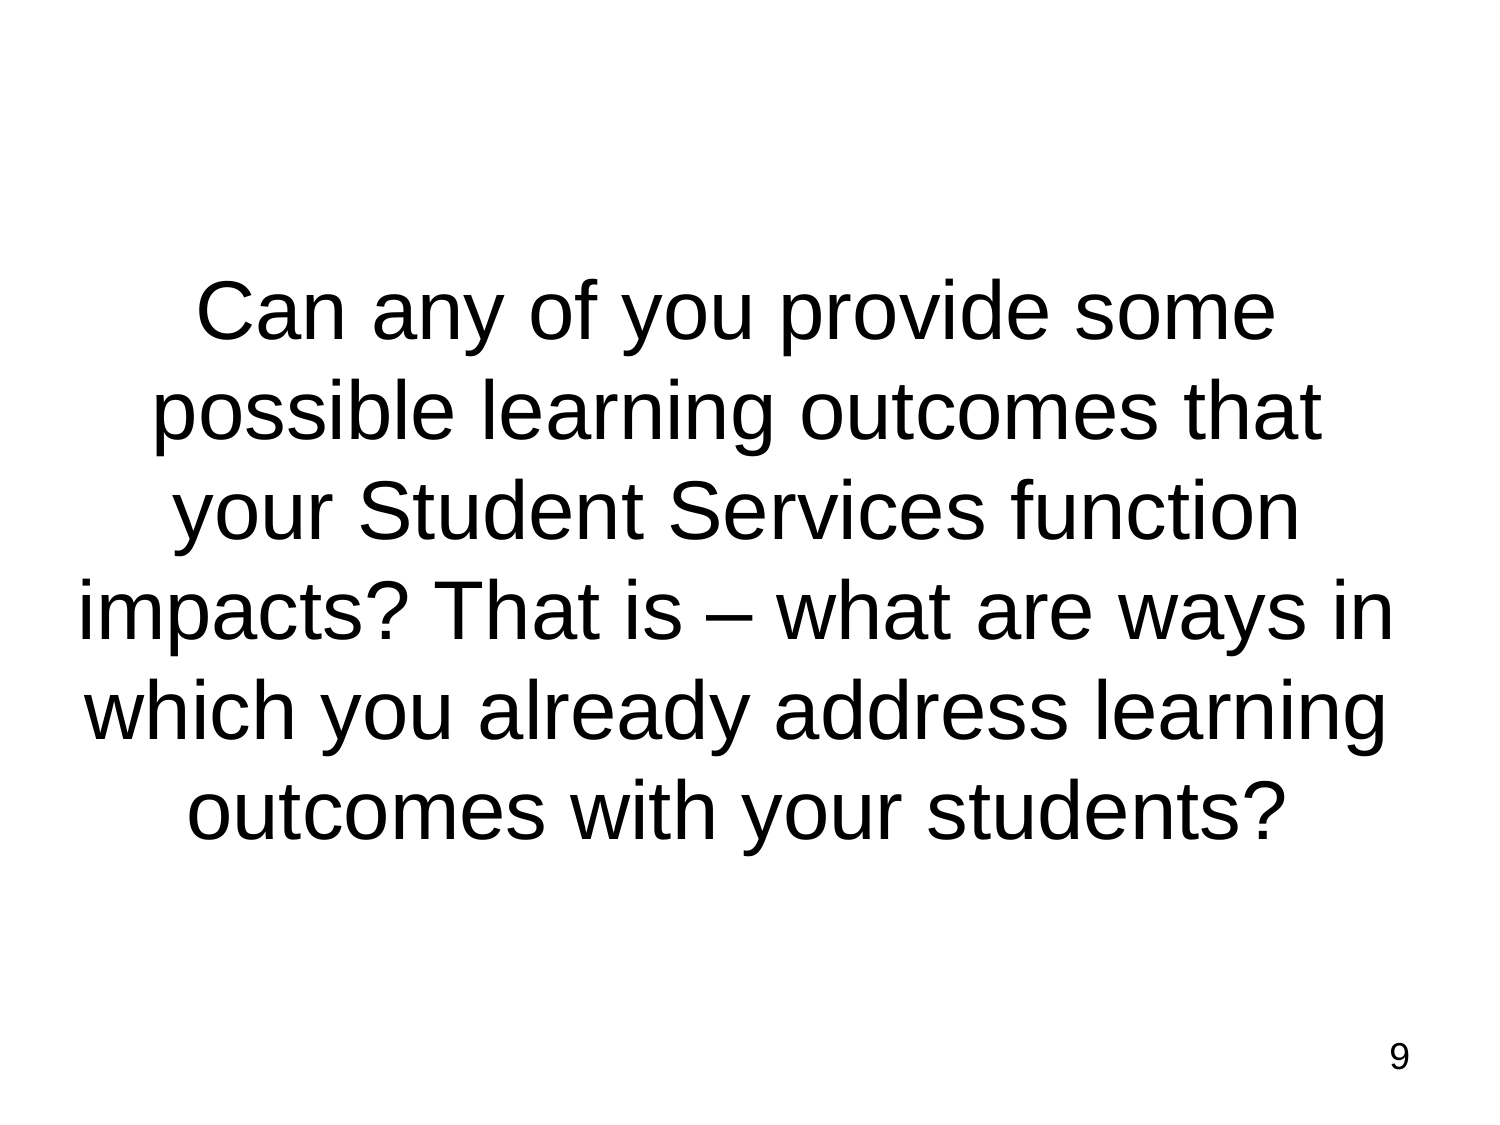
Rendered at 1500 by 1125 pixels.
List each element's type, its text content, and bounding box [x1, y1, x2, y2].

title Can any of you provide some possible learning outcomes that your Student Services function impacts? That is – what are ways in which you already address learning outcomes with your students? [62, 462, 1413, 650]
